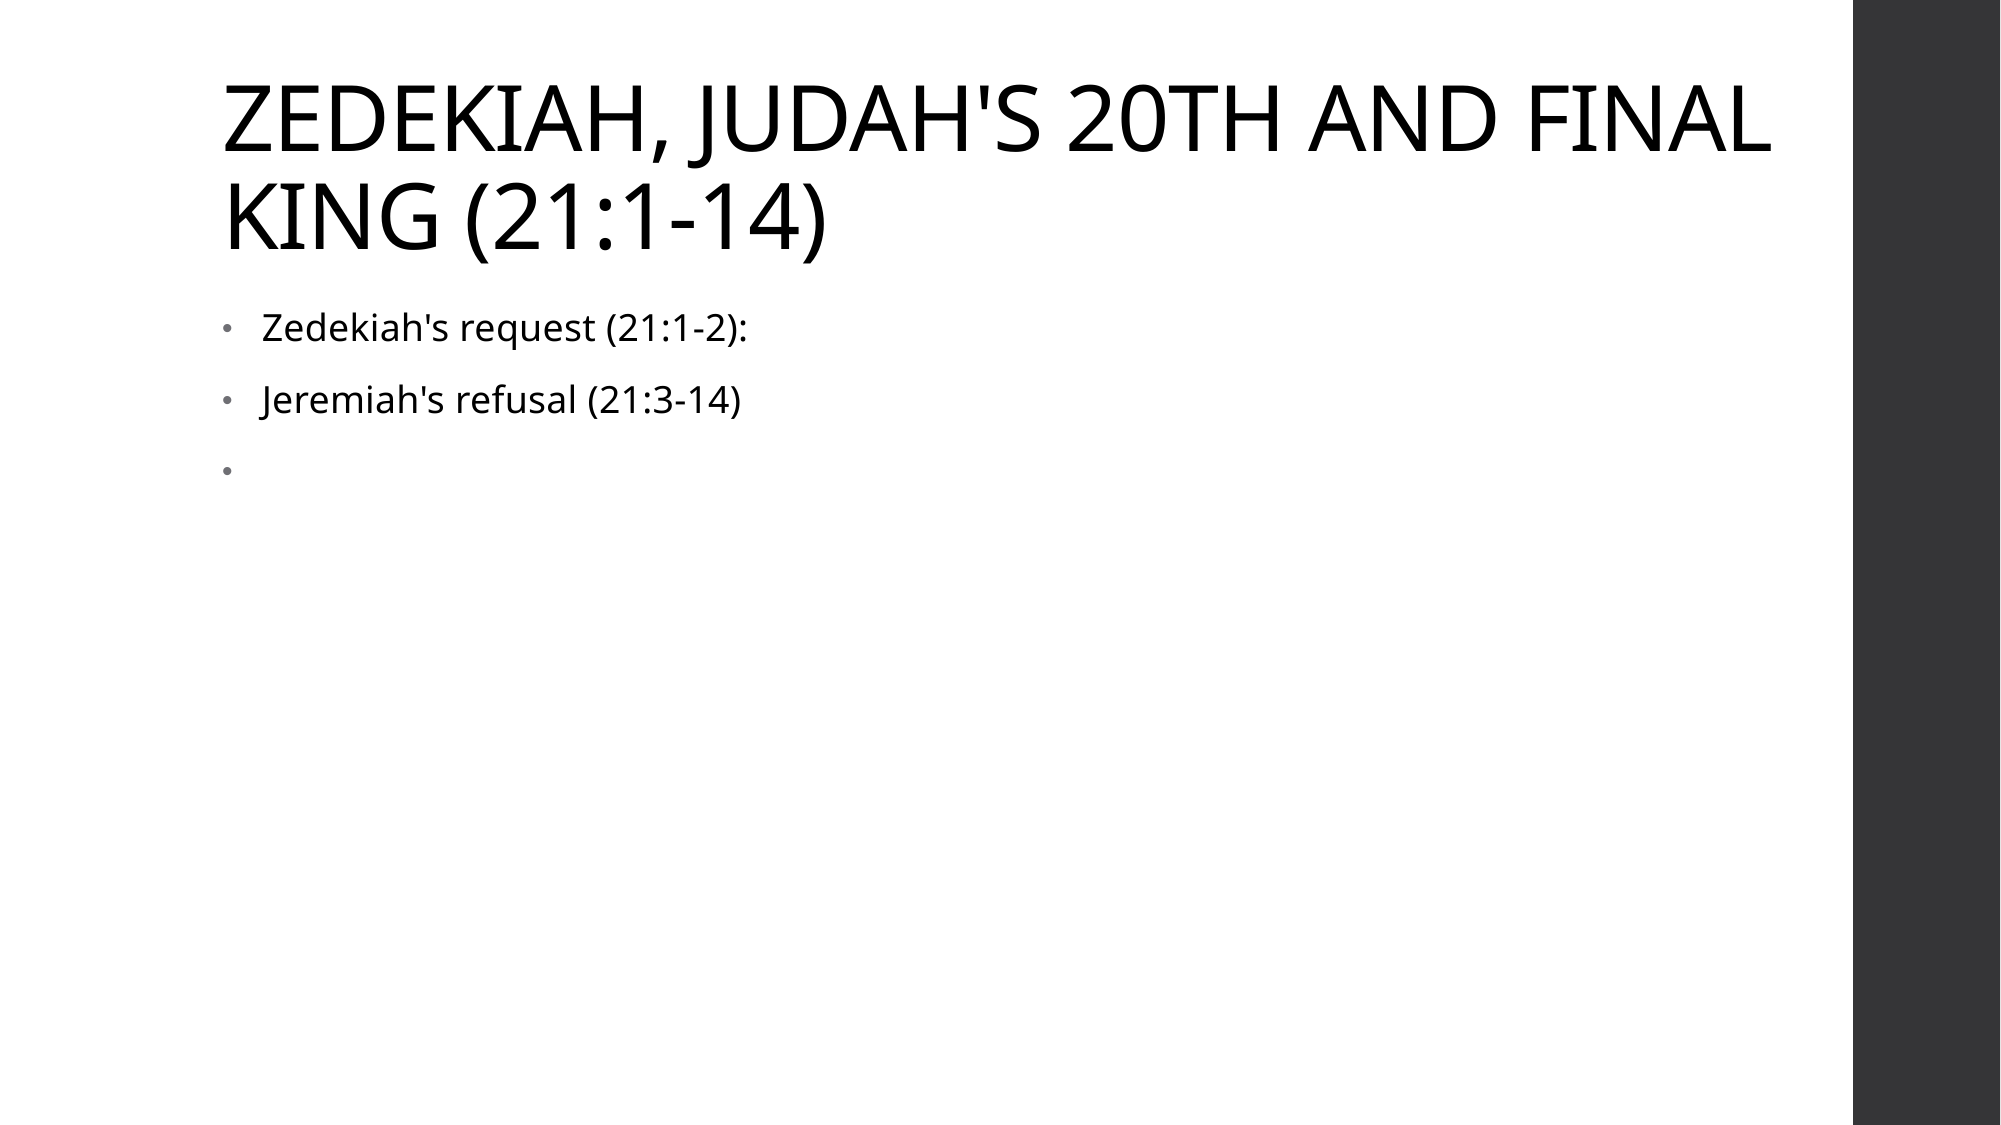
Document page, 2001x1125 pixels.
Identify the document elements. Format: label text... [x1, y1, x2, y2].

list Zedekiah's request (21:1-2): Jeremiah's refusal (21:3-14) [206, 299, 1617, 1014]
title ZEDEKIAH, JUDAH'S 20TH AND FINAL KING (21:1-14) [206, 60, 1797, 278]
